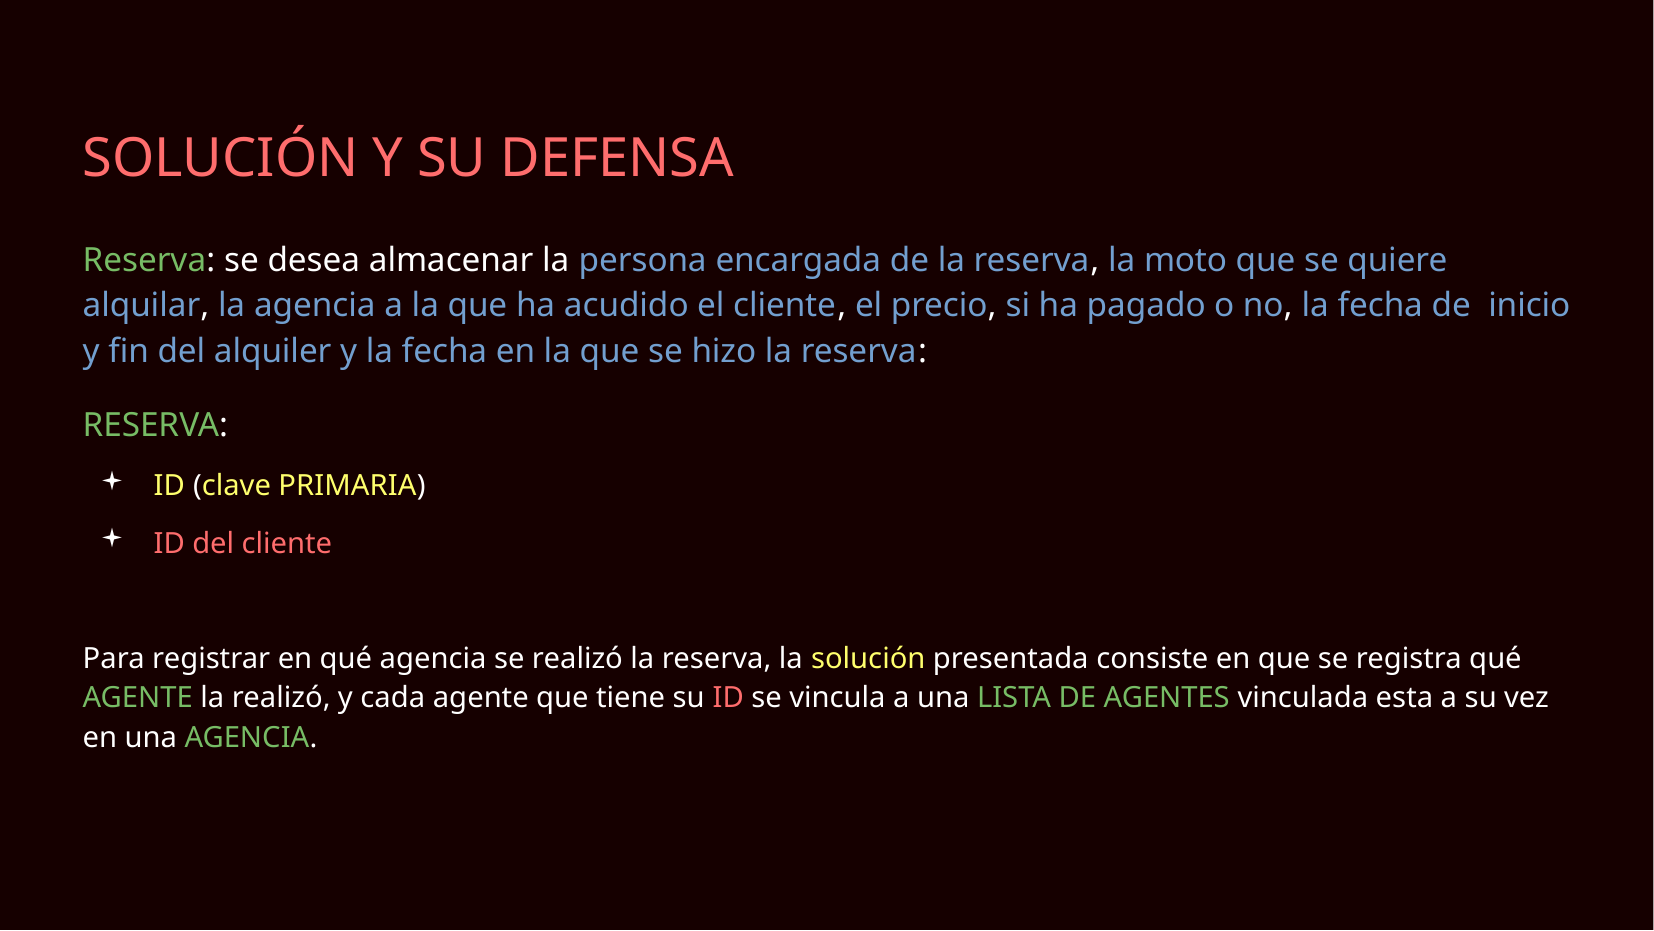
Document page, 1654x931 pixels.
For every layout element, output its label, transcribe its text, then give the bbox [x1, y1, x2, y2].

title SOLUCIÓN Y SU DEFENSA [82, 37, 1571, 193]
list Reserva: se desea almacenar la persona encargada de la reserva, la moto que se quiere alquilar, la agencia a la que ha acudido el cliente, el precio, si ha pagado o no, la fecha de inicio y fin del alquiler y la fecha en la que se hizo la reserva: RESERVA: ID (clave PRIMARIA) ID del cliente Para registrar en qué agencia se realizó la reserva, la solución presentada consiste en que se registra qué AGENTE la realizó, y cada agente que tiene su ID se vincula a una LISTA DE AGENTES vinculada esta a su vez en una AGENCIA. [82, 236, 1571, 857]
